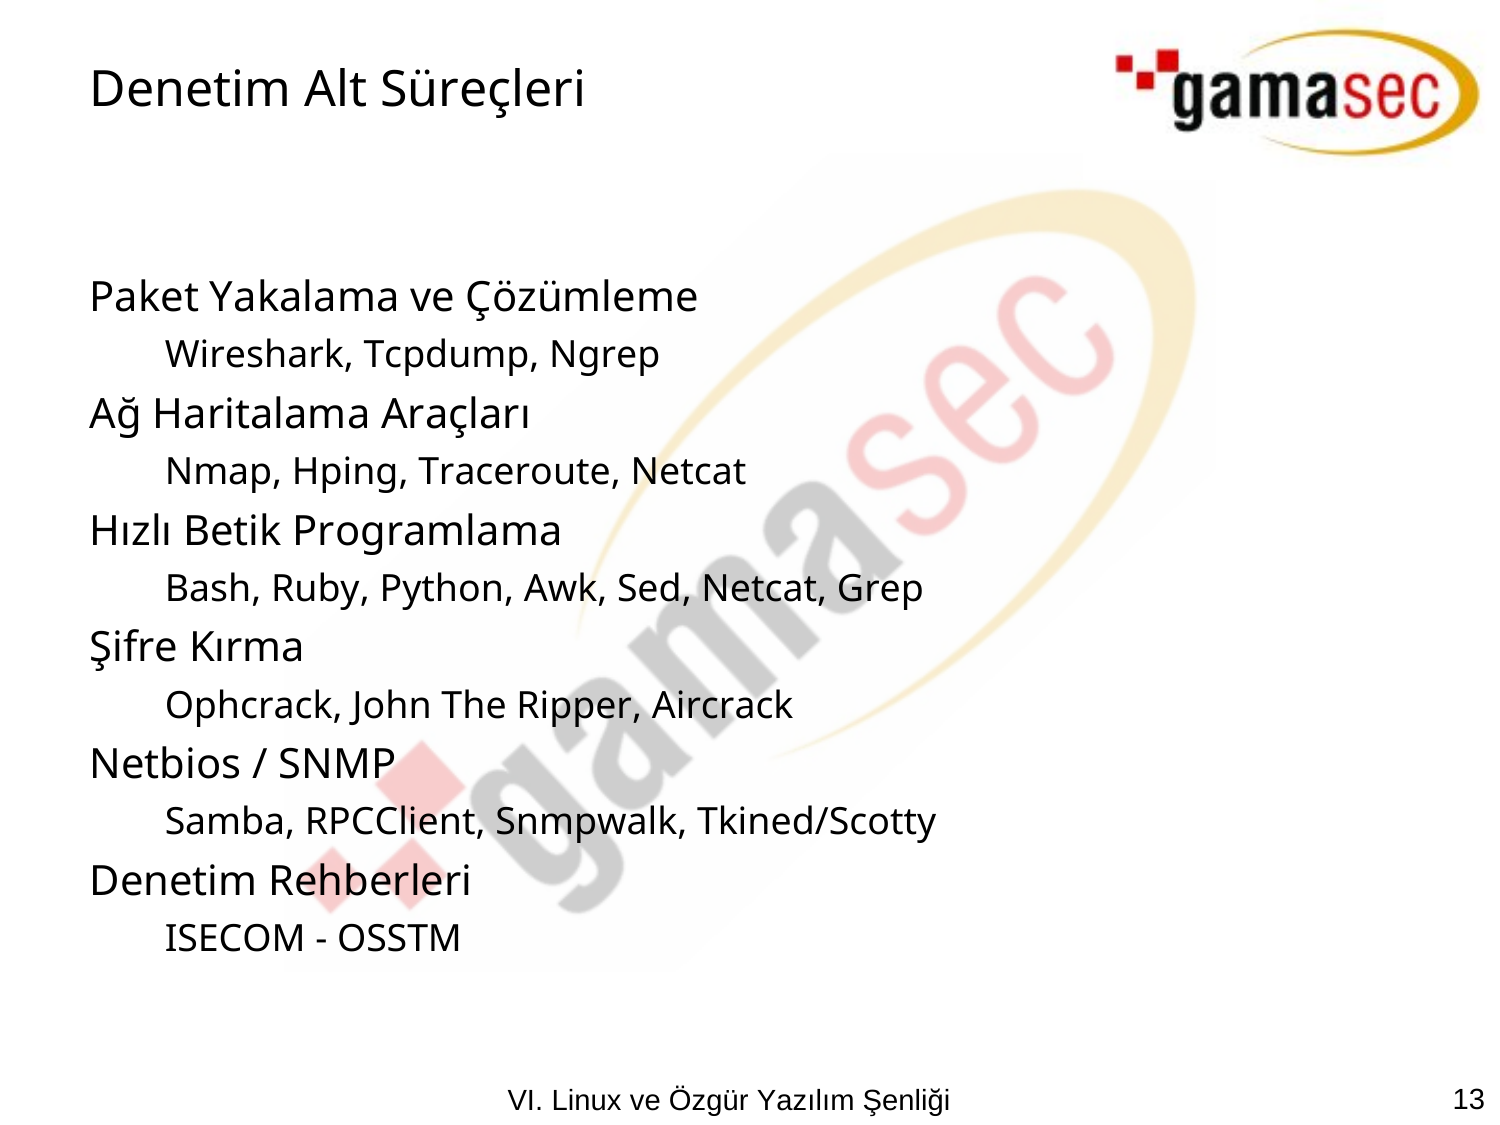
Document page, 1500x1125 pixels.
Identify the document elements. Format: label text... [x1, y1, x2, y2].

title Denetim Alt Süreçleri [75, 45, 1070, 233]
list Paket Yakalama ve Çözümleme Wireshark, Tcpdump, Ngrep Ağ Haritalama Araçları Nmap, Hping, Traceroute, Netcat Hızlı Betik Programlama Bash, Ruby, Python, Awk, Sed, Netcat, Grep Şifre Kırma Ophcrack, John The Ripper, Aircrack Netbios / SNMP Samba, RPCClient, Snmpwalk, Tkined/Scotty Denetim Rehberleri ISECOM - OSSTM [75, 262, 1426, 1006]
picture [284, 0, 1500, 262]
